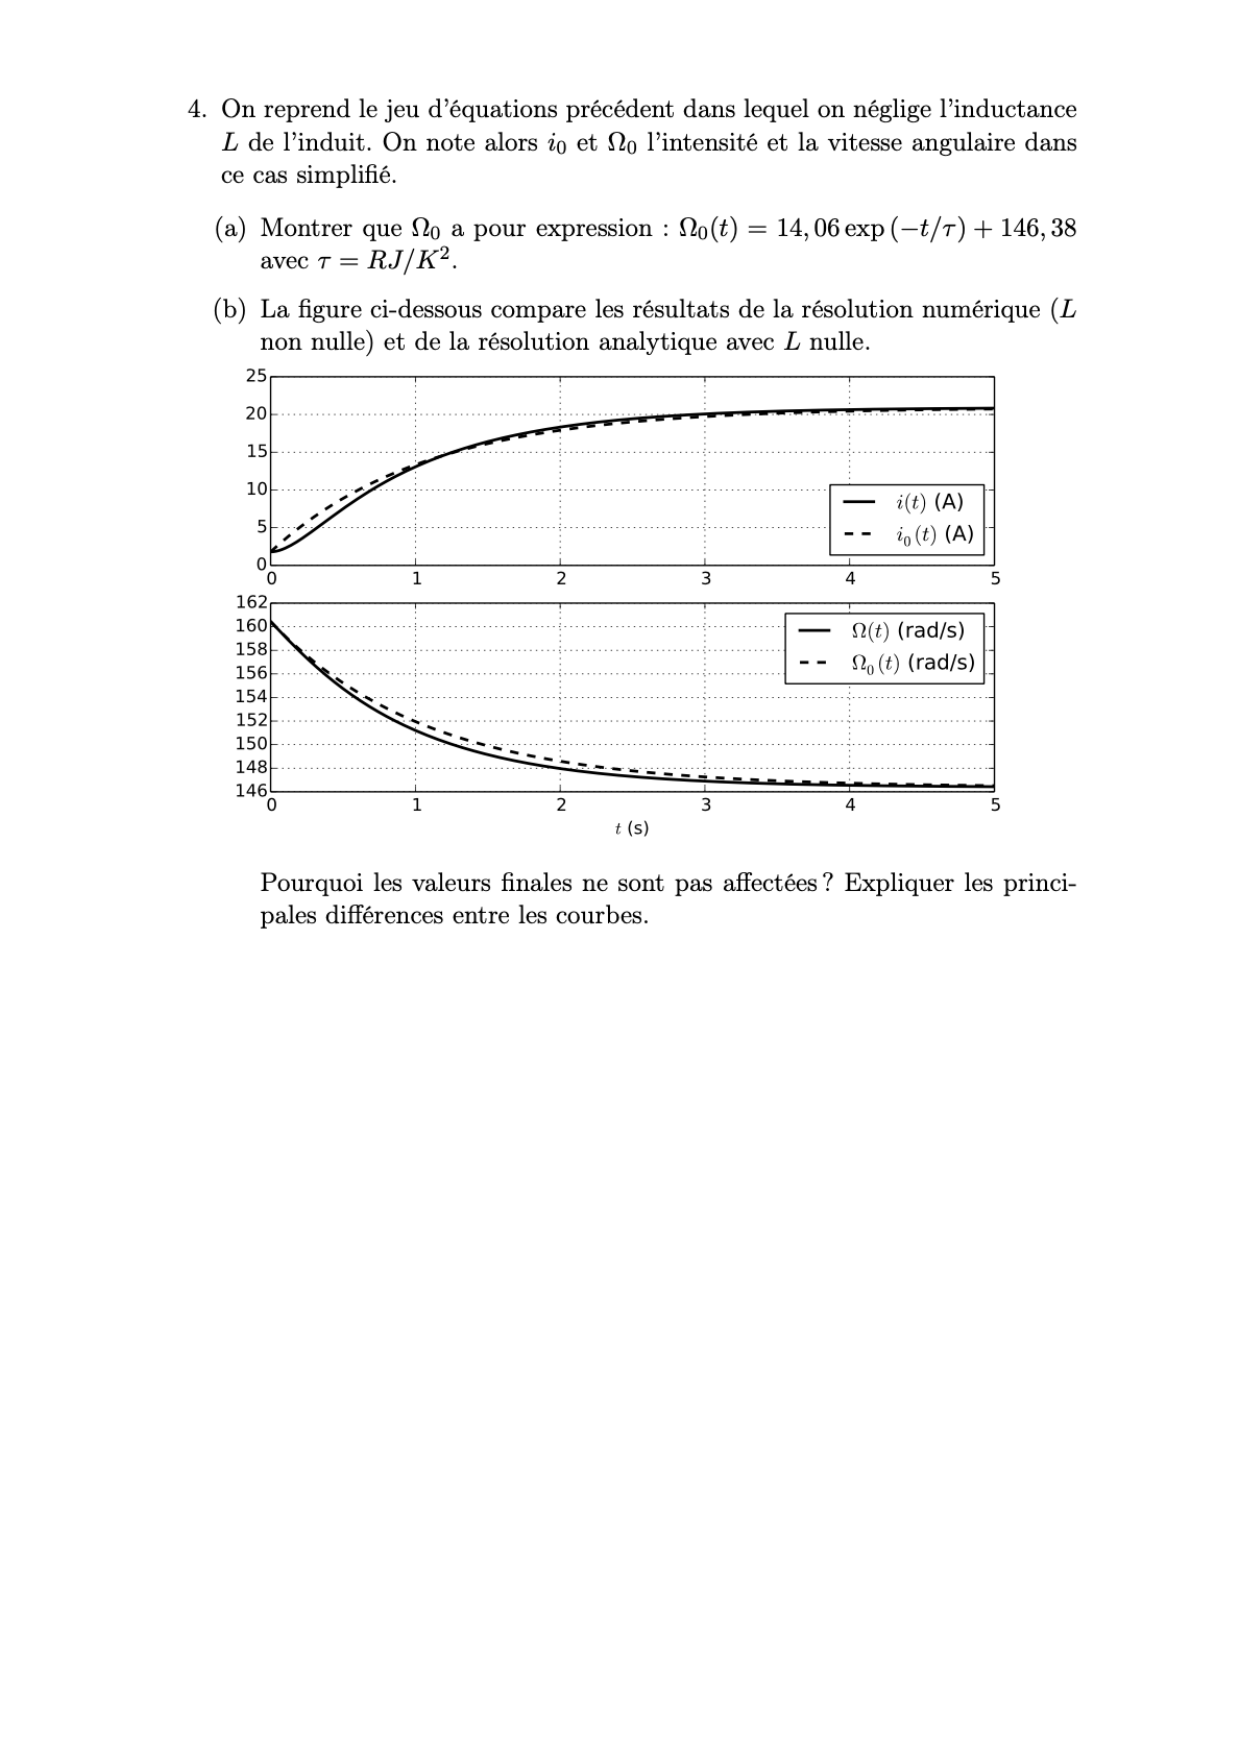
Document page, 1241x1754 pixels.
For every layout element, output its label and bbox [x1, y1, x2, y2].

picture [171, 88, 1093, 939]
